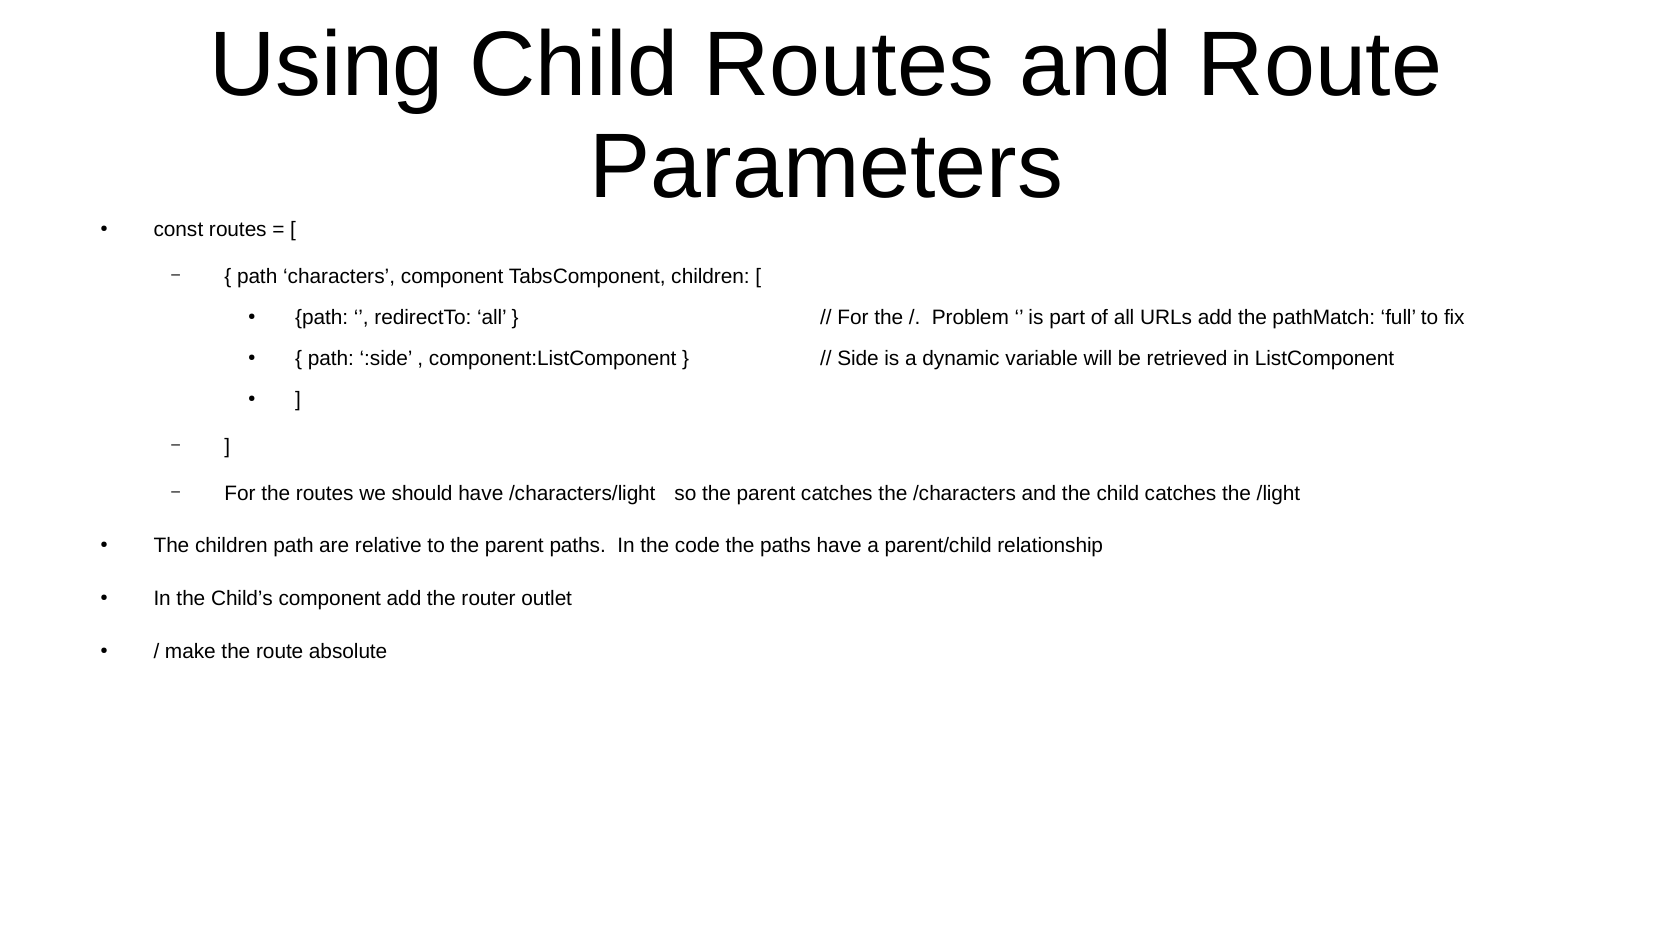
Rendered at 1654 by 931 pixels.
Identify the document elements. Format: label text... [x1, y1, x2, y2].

list const routes = [ { path ‘characters’, component TabsComponent, children: [ {path: ‘’, redirectTo: ‘all’ } // For the /. Problem ‘’ is part of all URLs add the pathMatch: ‘full’ to fix { path: ‘:side’ , component:ListComponent } // Side is a dynamic variable will be retrieved in ListComponent ] ] For the routes we should have /characters/light so the parent catches the /characters and the child catches the /light The children path are relative to the parent paths. In the code the paths have a parent/child relationship In the Child’s component add the router outlet / make the route absolute [82, 217, 1636, 916]
title Using Child Routes and Route Parameters [82, 12, 1571, 217]
